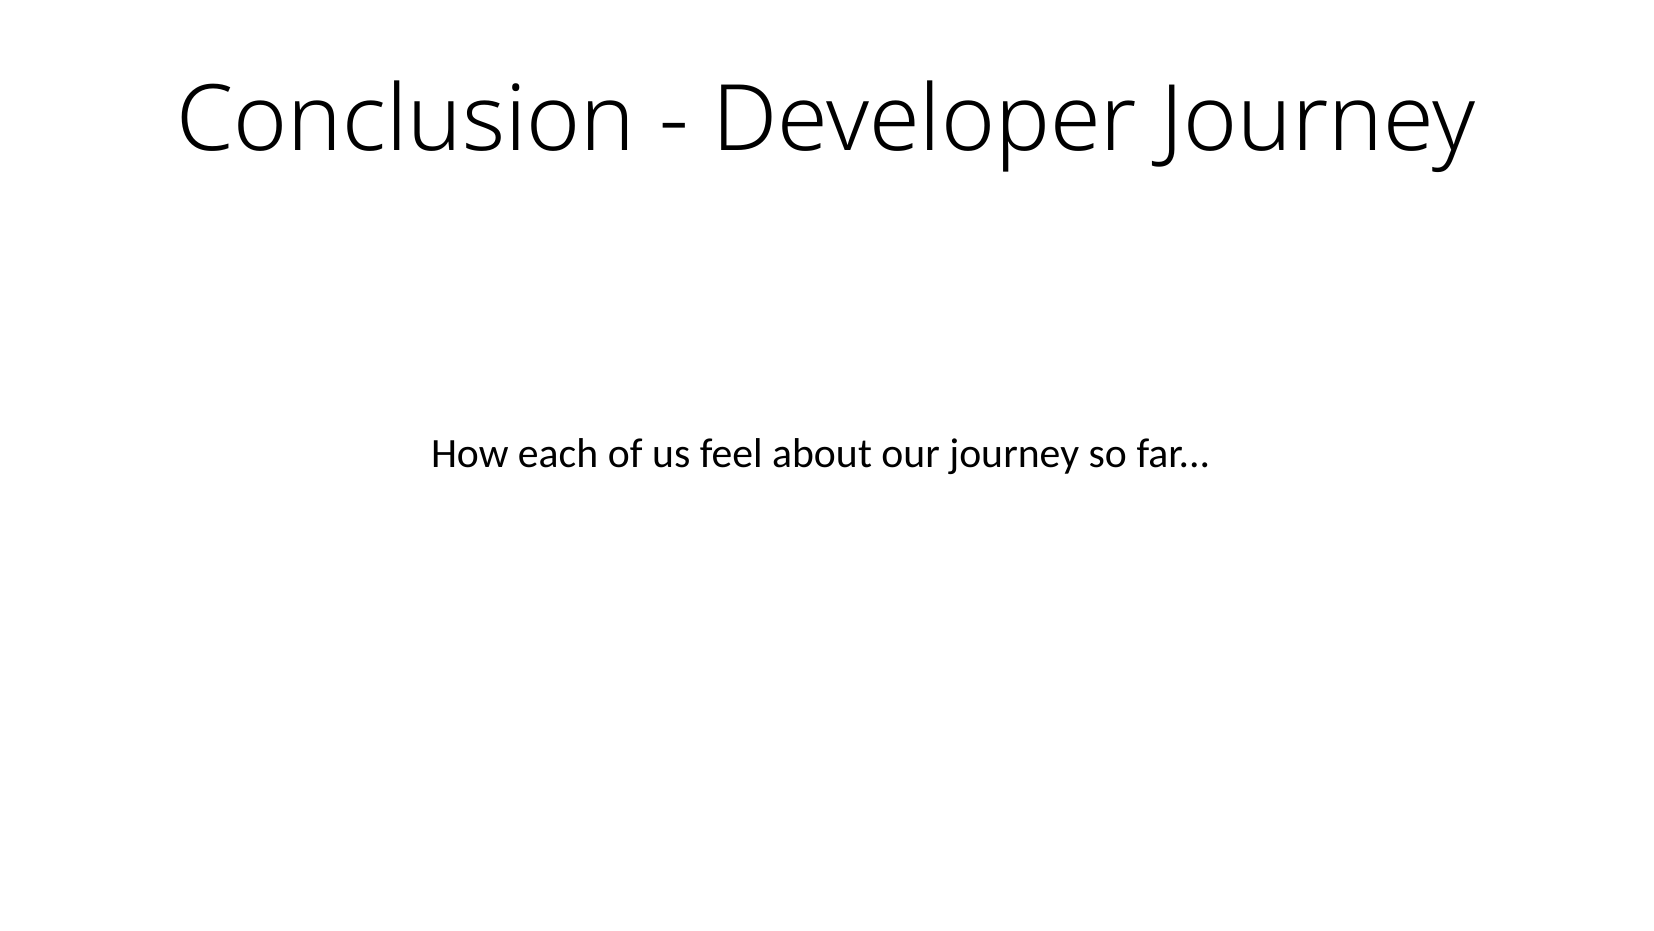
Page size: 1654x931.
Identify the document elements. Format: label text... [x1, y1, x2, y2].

title Conclusion - Developer Journey [82, 37, 1571, 193]
list How each of us feel about our journey so far... [41, 186, 1530, 727]
